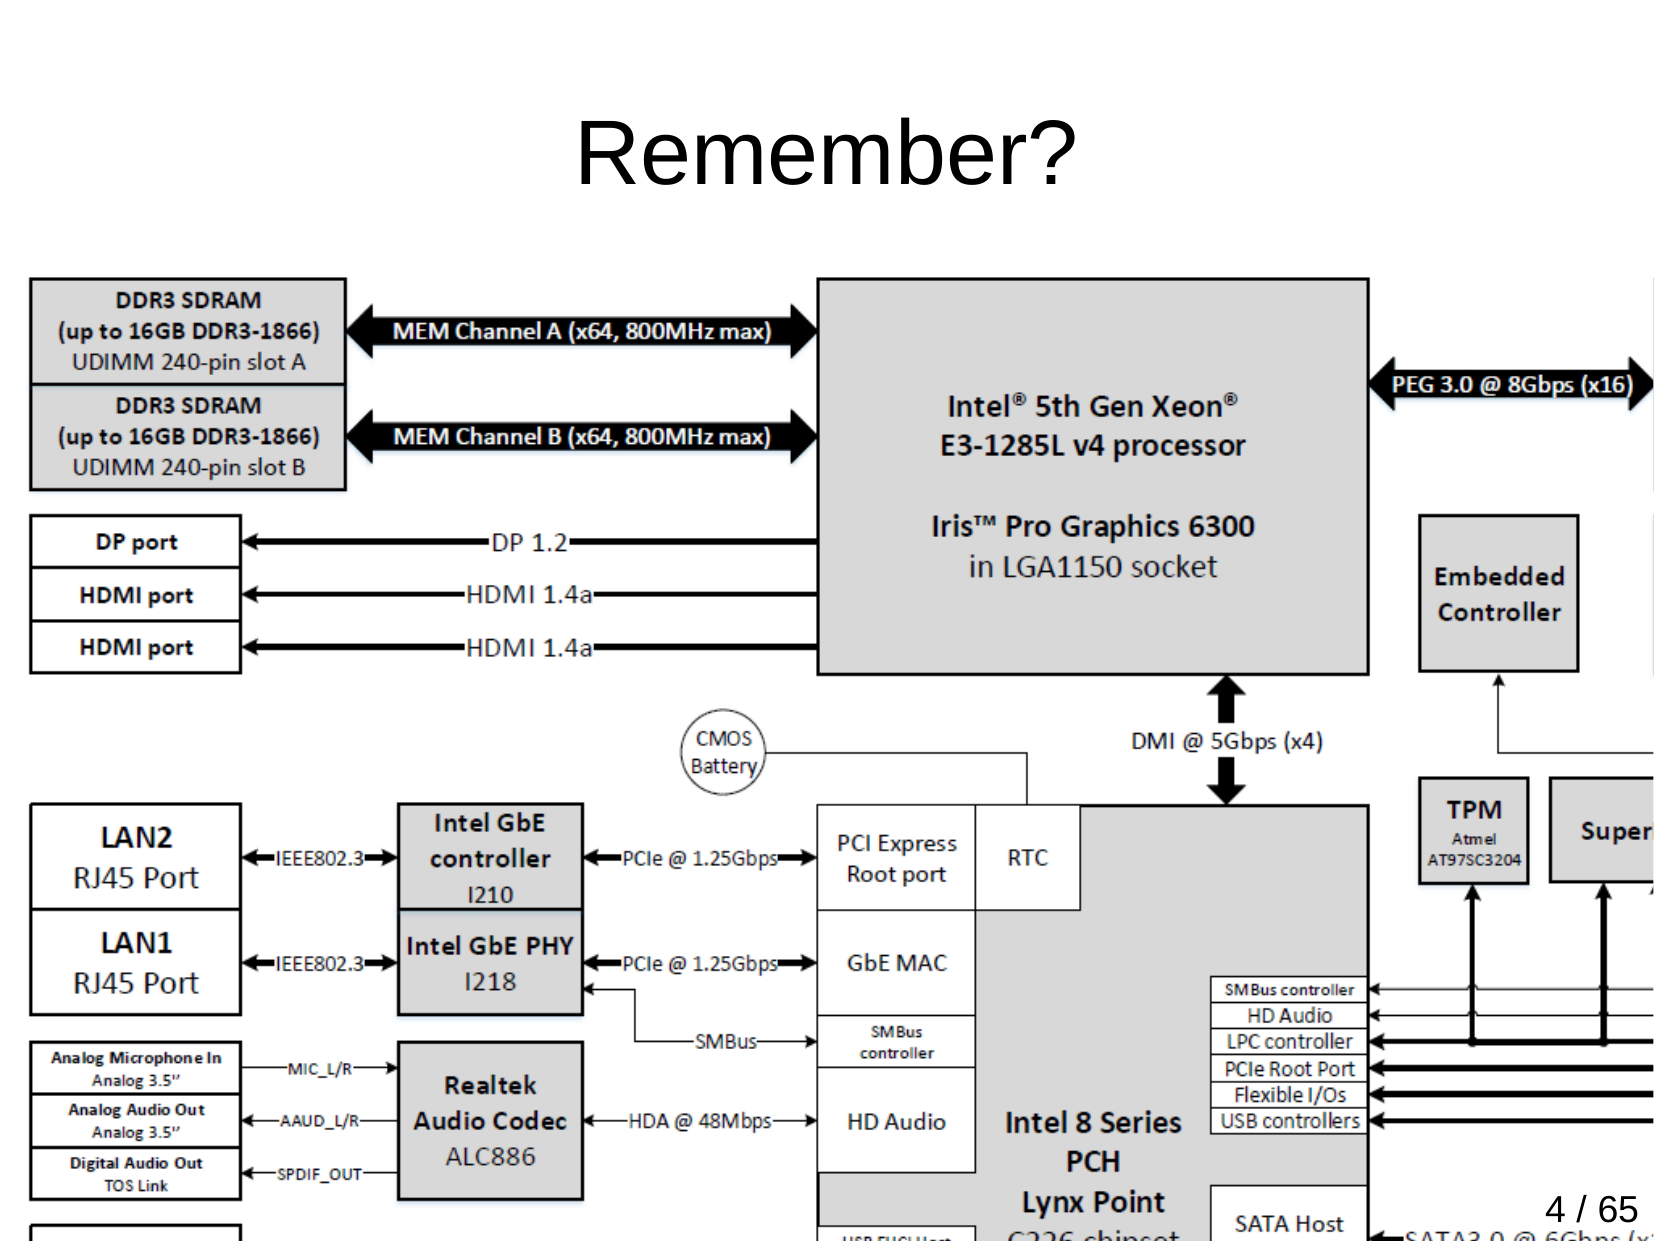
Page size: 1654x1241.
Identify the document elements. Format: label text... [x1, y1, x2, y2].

picture [23, 259, 1654, 1241]
title Remember? [82, 49, 1571, 257]
text_box <number> / 65 [1380, 1181, 1654, 1238]
